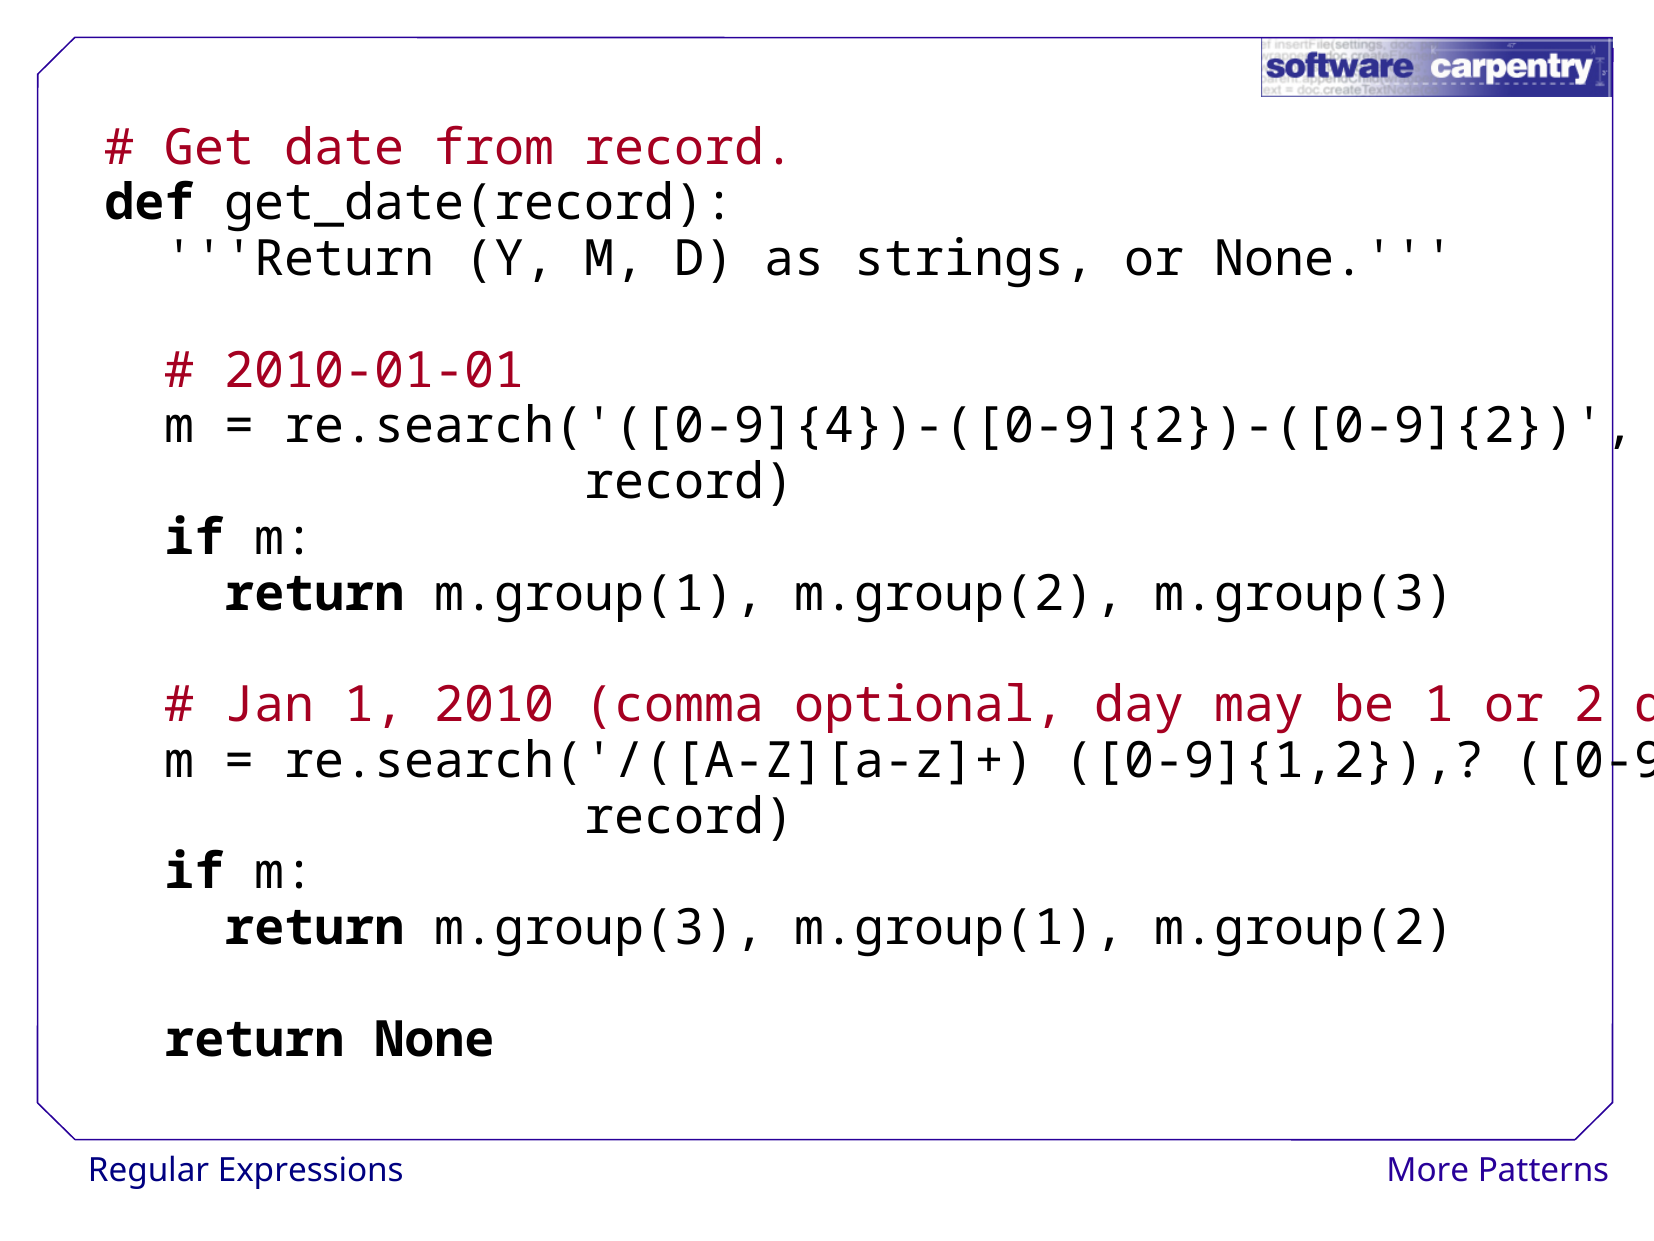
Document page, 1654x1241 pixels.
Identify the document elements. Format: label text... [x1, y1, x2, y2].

text_box # Get date from record. def get_date(record): '''Return (Y, M, D) as strings, or None.''' # 2010-01-01 m = re.search('([0-9]{4})-([0-9]{2})-([0-9]{2})', record) if m: return m.group(1), m.group(2), m.group(3) # Jan 1, 2010 (comma optional, day may be 1 or 2 digits) m = re.search('/([A-Z][a-z]+) ([0-9]{1,2}),? ([0-9]{4})/', record) if m: return m.group(3), m.group(1), m.group(2) return None [89, 112, 1512, 1074]
picture [1261, 39, 1613, 97]
